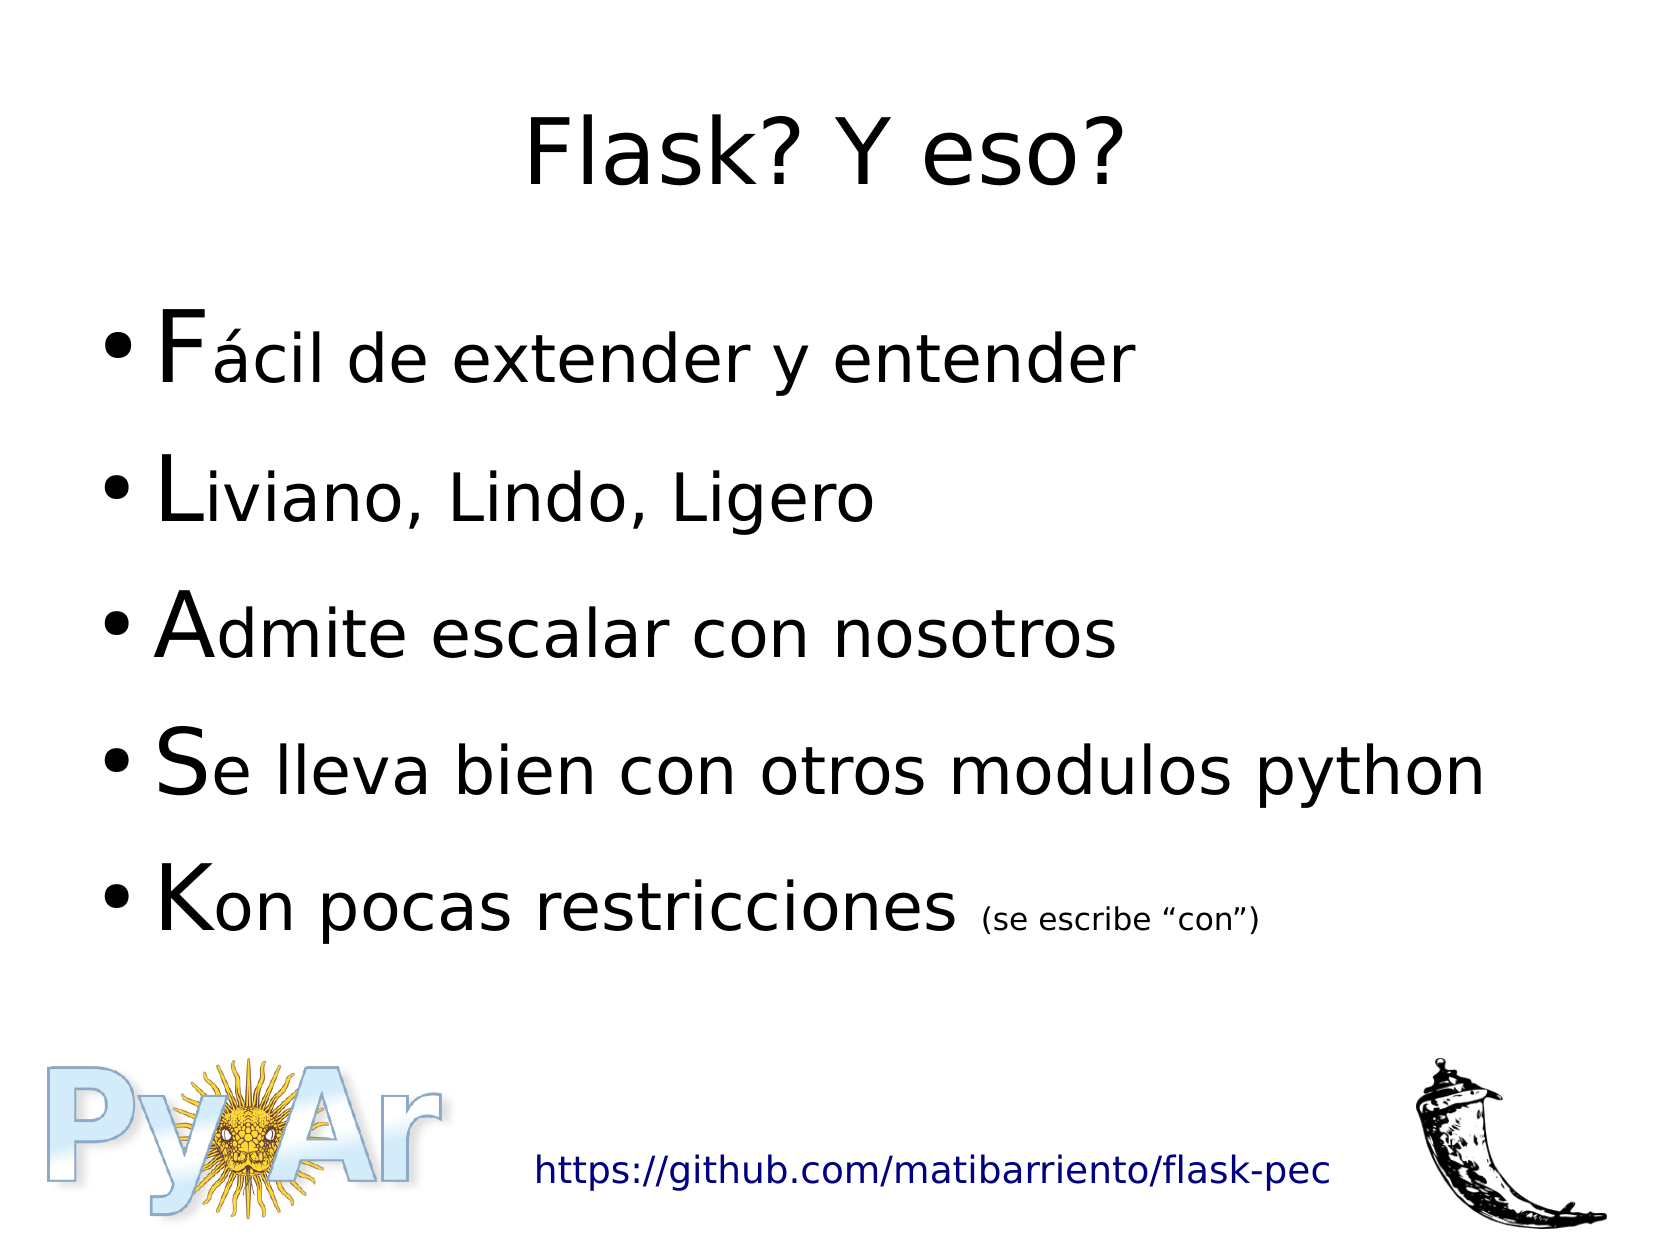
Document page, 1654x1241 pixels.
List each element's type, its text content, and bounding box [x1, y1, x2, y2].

title Flask? Y eso? [82, 49, 1571, 257]
picture [1416, 1058, 1607, 1229]
picture [47, 1058, 459, 1229]
list Fácil de extender y entender Liviano, Lindo, Ligero Admite escalar con nosotros Se lleva bien con otros modulos python Kon pocas restricciones (se escribe “con”) [82, 290, 1571, 1010]
